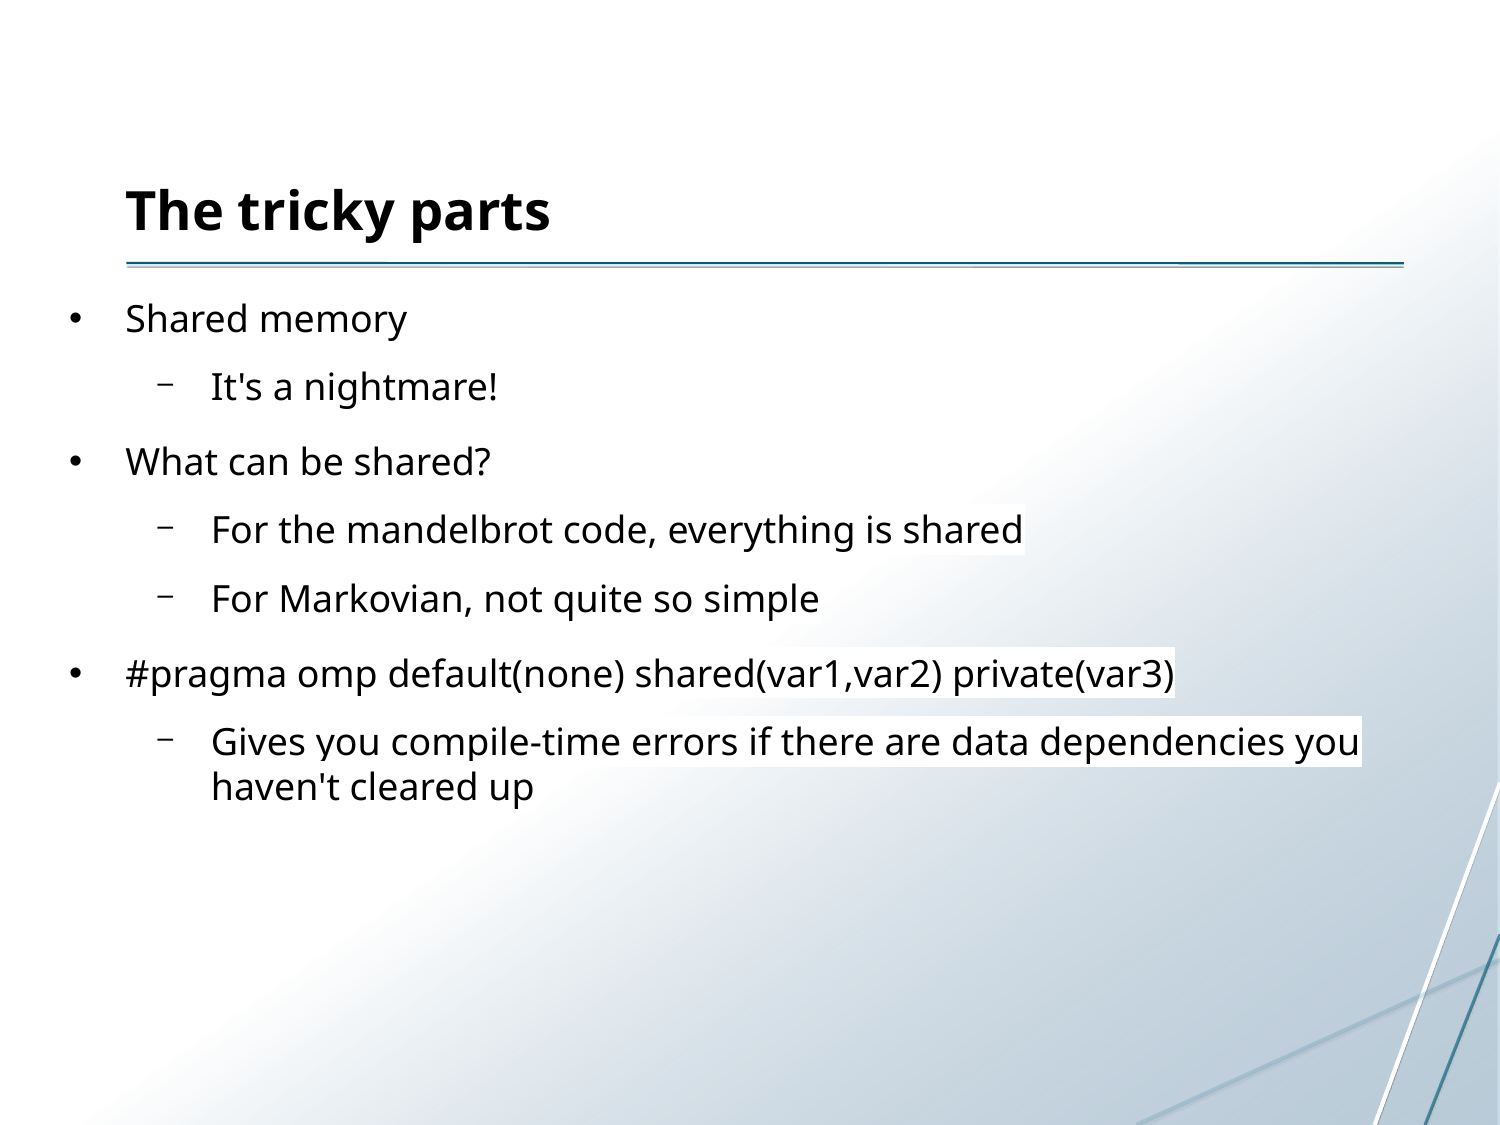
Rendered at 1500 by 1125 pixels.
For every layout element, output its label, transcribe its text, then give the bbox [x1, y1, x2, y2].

title The tricky parts [109, 49, 1403, 249]
list Shared memory It's a nightmare! What can be shared? For the mandelbrot code, everything is shared For Markovian, not quite so simple #pragma omp default(none) shared(var1,var2) private(var3) Gives you compile-time errors if there are data dependencies you haven't cleared up [54, 287, 1404, 1005]
